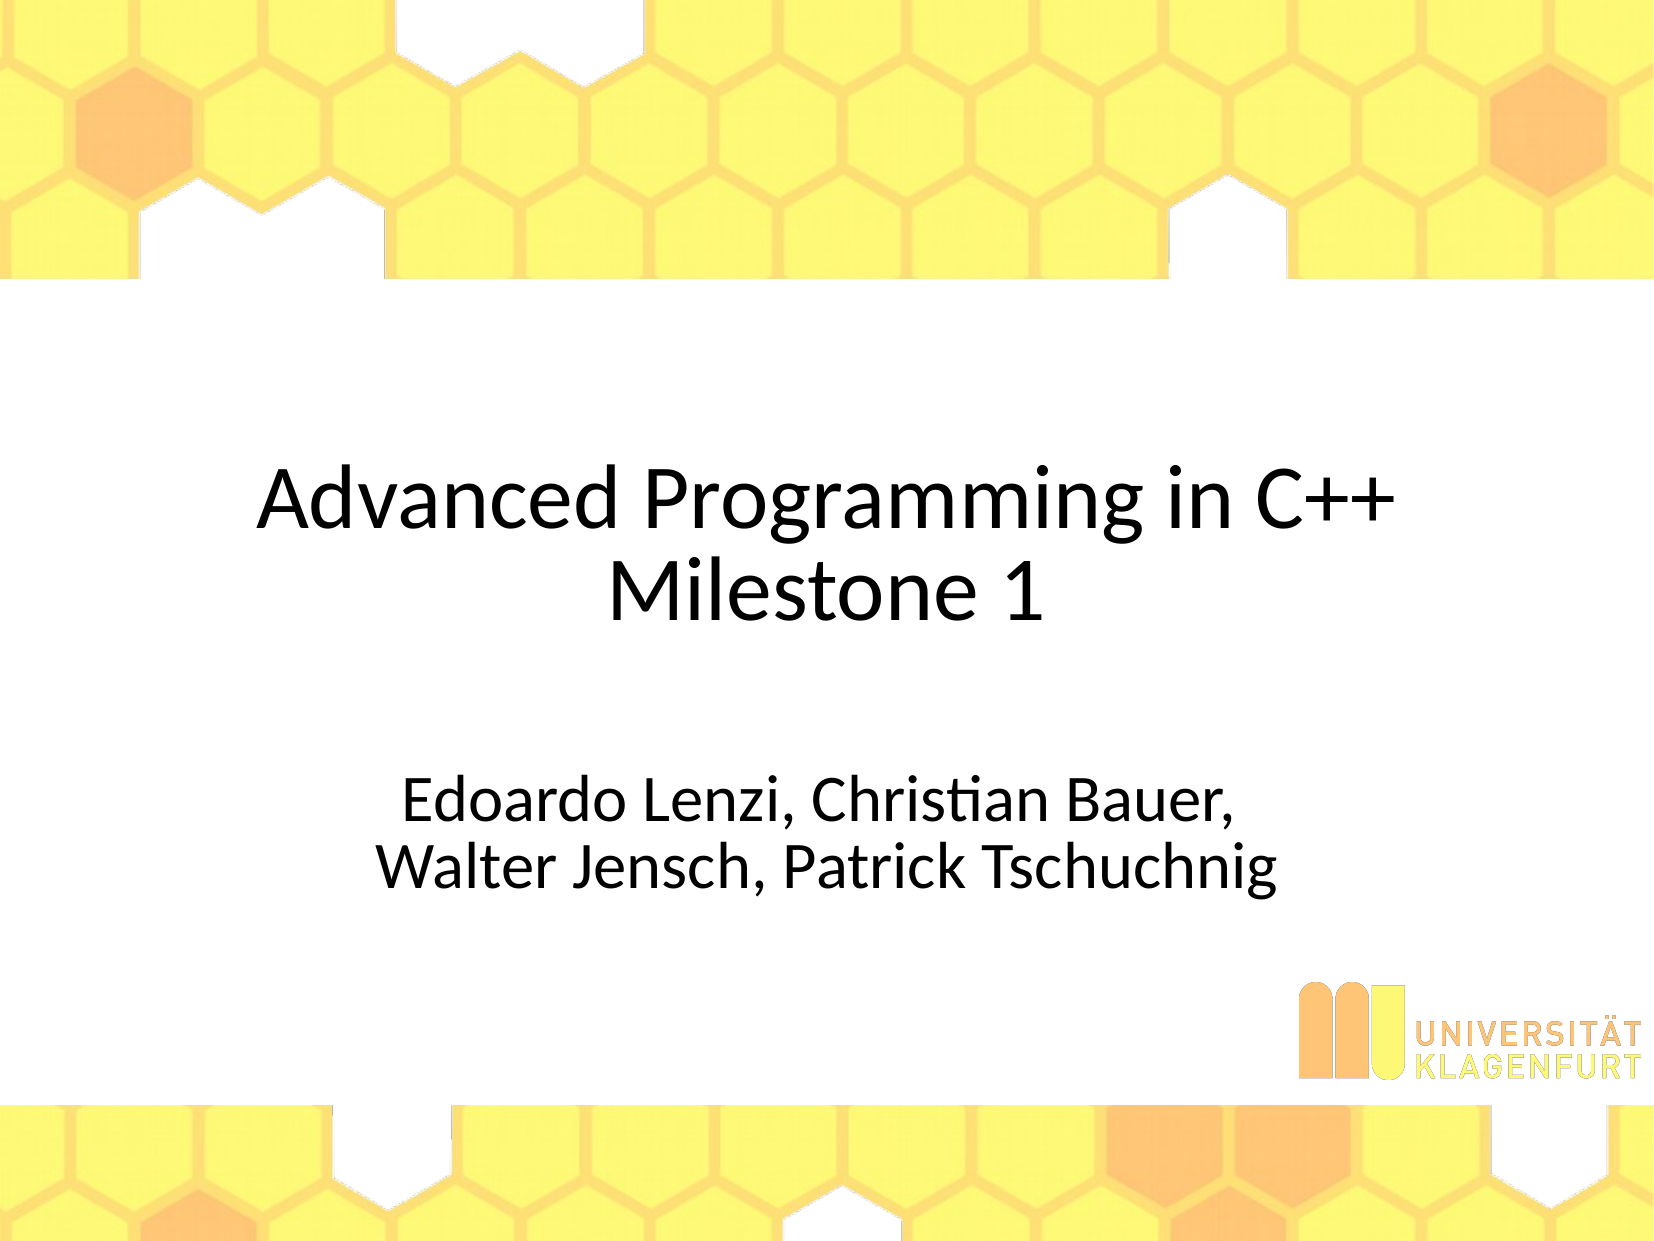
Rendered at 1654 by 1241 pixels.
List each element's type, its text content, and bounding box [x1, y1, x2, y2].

picture [0, 0, 1654, 279]
subtitle Edoardo Lenzi, Christian Bauer, Walter Jensch, Patrick Tschuchnig [82, 744, 1571, 934]
picture [0, 1105, 1654, 1241]
picture [1299, 982, 1641, 1080]
title Advanced Programming in C++ Milestone 1 [82, 418, 1571, 686]
